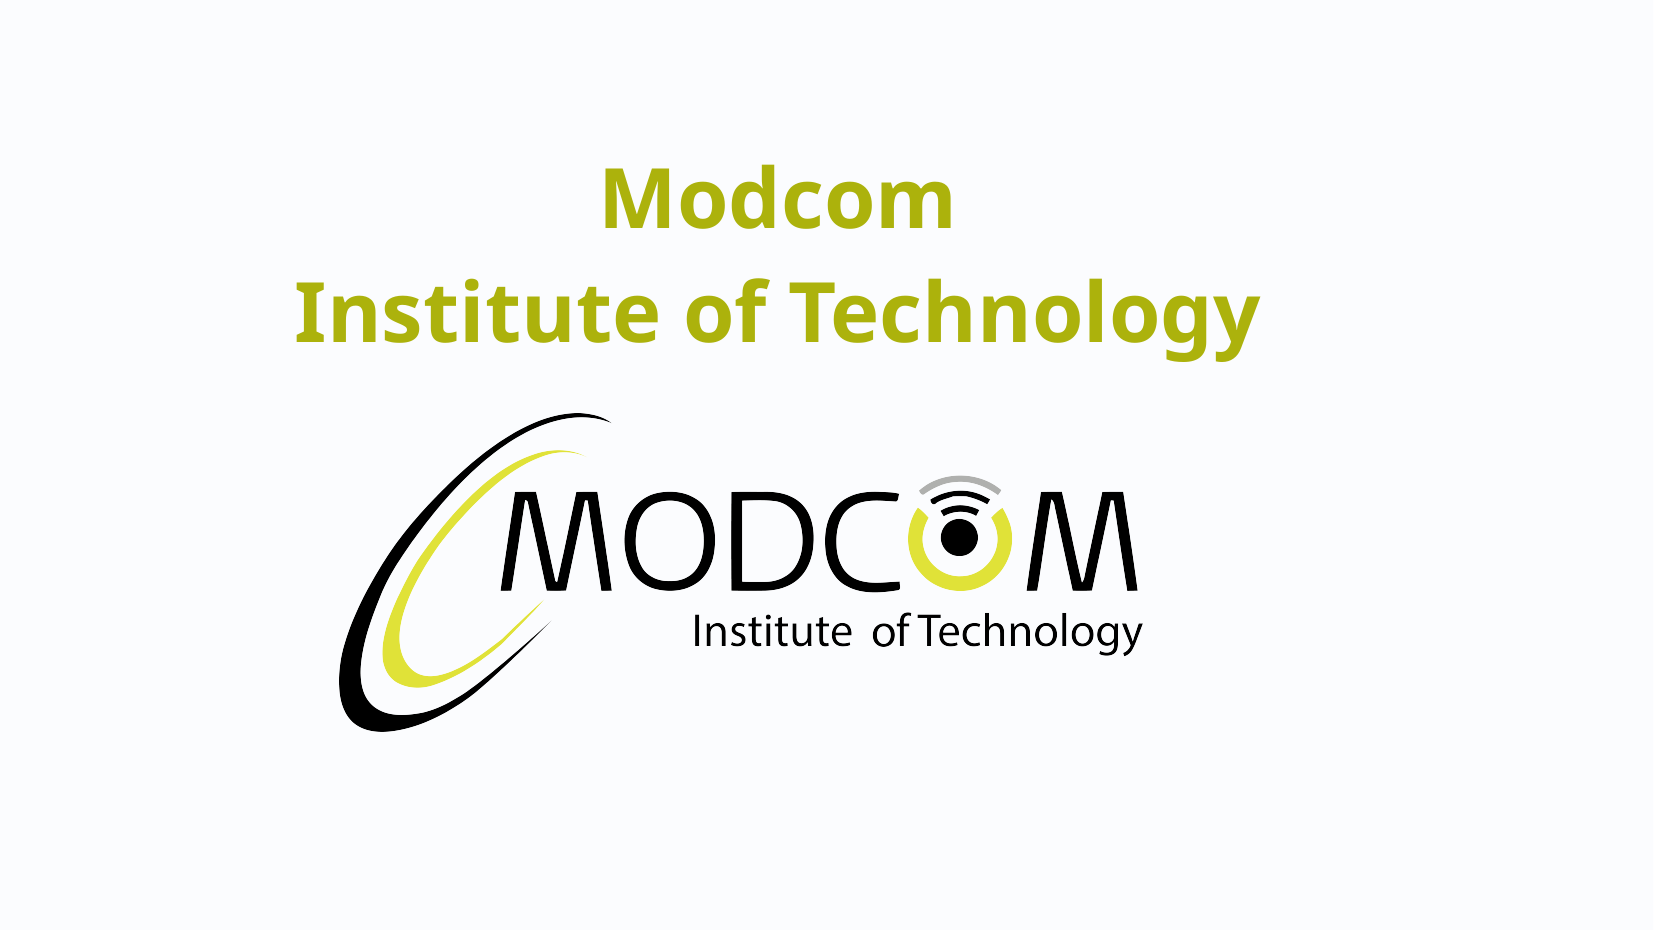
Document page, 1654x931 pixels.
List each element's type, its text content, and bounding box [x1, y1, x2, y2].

picture [339, 413, 1143, 732]
text_box Modcom Institute of Technology [280, 132, 1417, 454]
